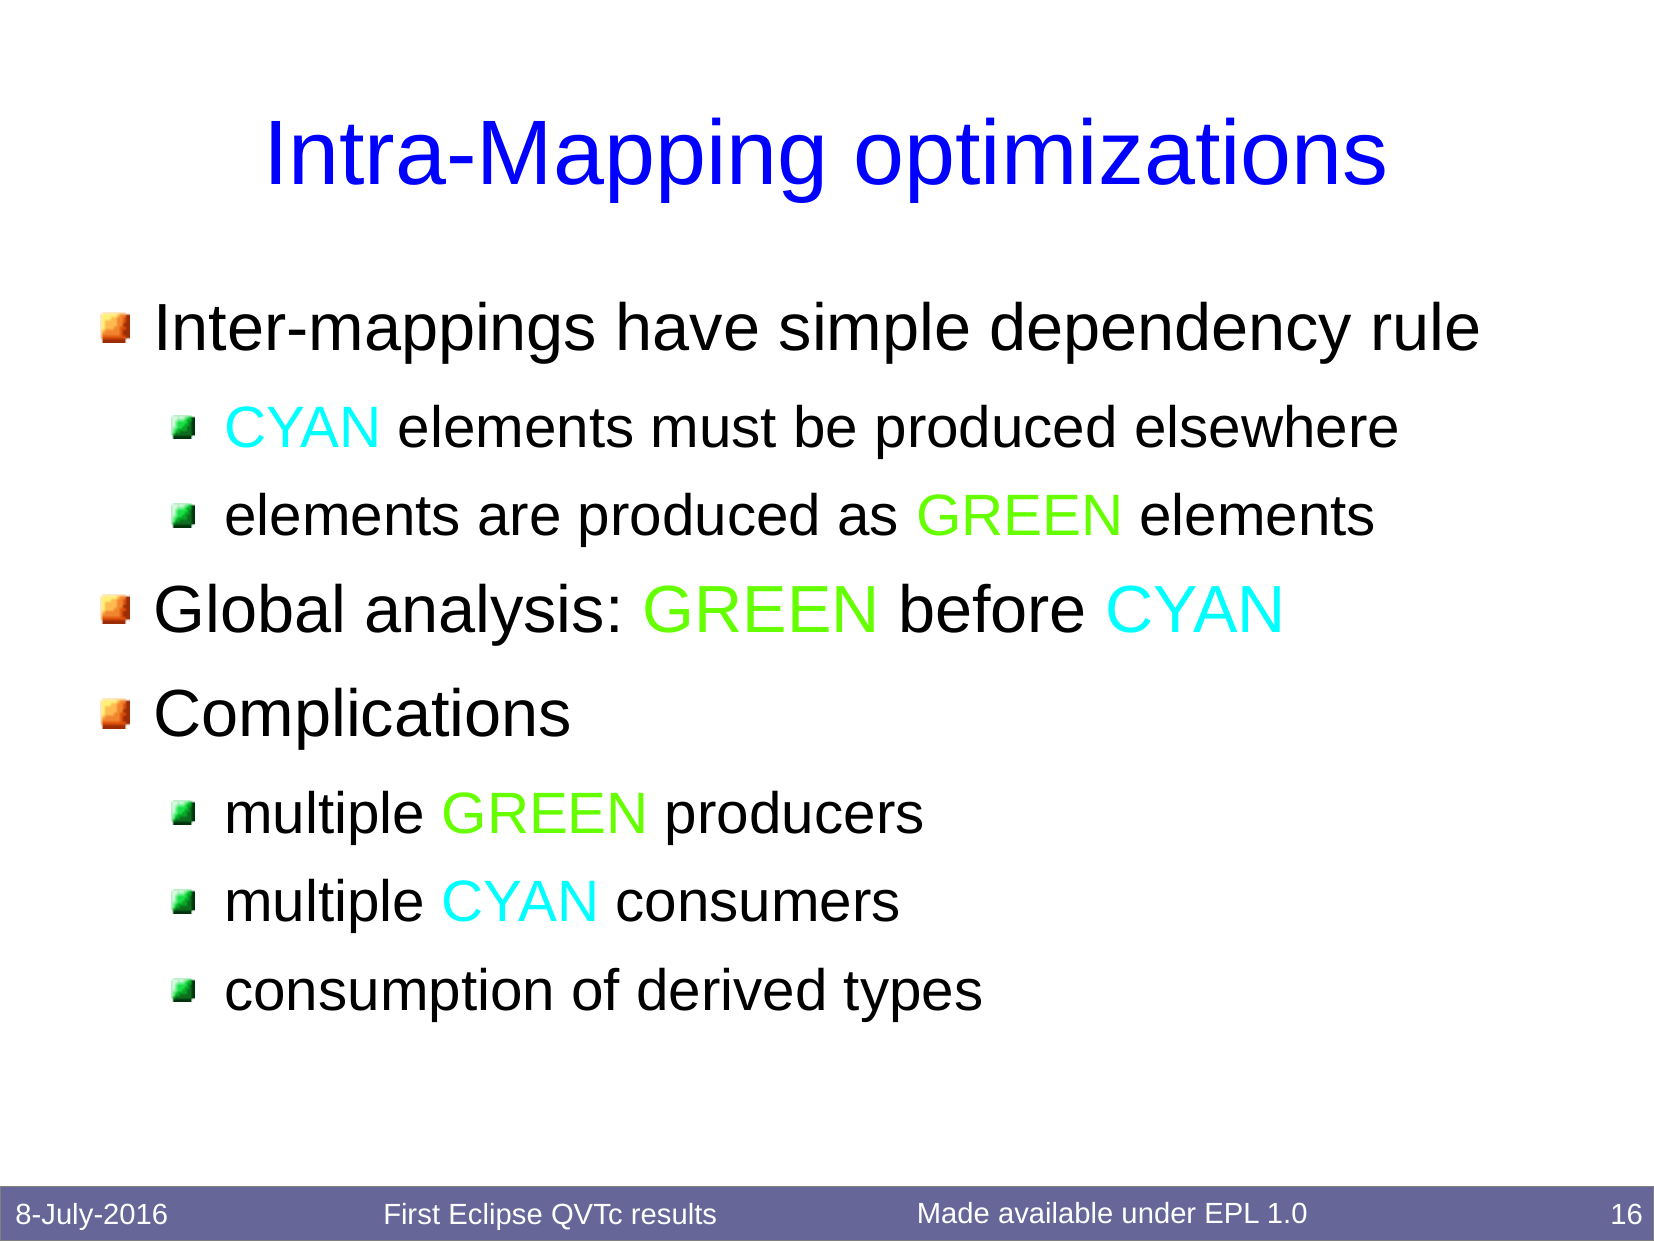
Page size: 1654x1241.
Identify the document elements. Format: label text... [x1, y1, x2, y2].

title Intra-Mapping optimizations [82, 49, 1571, 257]
list Inter-mappings have simple dependency rule CYAN elements must be produced elsewhere elements are produced as GREEN elements Global analysis: GREEN before CYAN Complications multiple GREEN producers multiple CYAN consumers consumption of derived types [82, 290, 1571, 1109]
